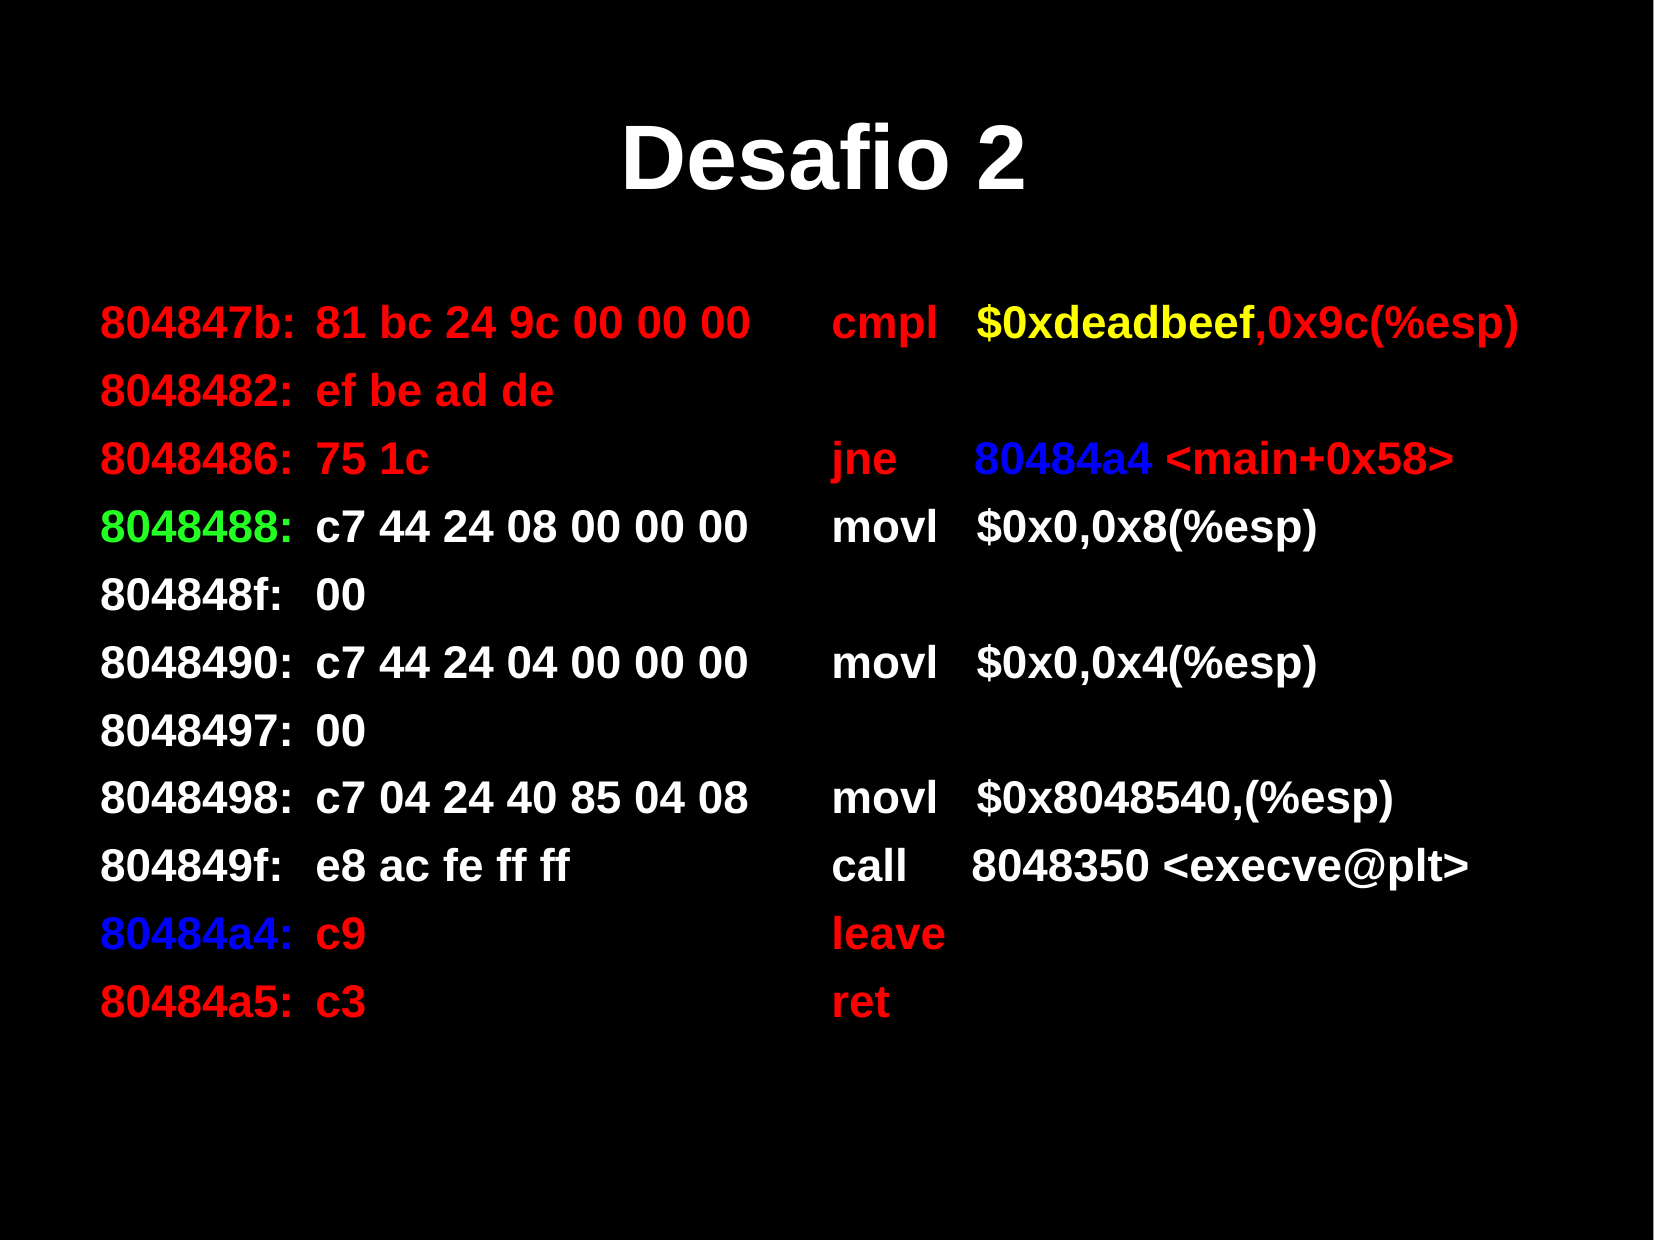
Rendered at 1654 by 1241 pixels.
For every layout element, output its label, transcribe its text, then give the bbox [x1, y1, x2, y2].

list 804847b: 81 bc 24 9c 00 00 00 cmpl $0xdeadbeef,0x9c(%esp) 8048482: ef be ad de 8048486: 75 1c jne 80484a4 <main+0x58> 8048488: c7 44 24 08 00 00 00 movl $0x0,0x8(%esp) 804848f: 00 8048490: c7 44 24 04 00 00 00 movl $0x0,0x4(%esp) 8048497: 00 8048498: c7 04 24 40 85 04 08 movl $0x8048540,(%esp) 804849f: e8 ac fe ff ff call 8048350 <execve@plt> 80484a4: c9 leave 80484a5: c3 ret [82, 289, 1566, 1148]
text_box Desafio 2 [82, 23, 1566, 283]
